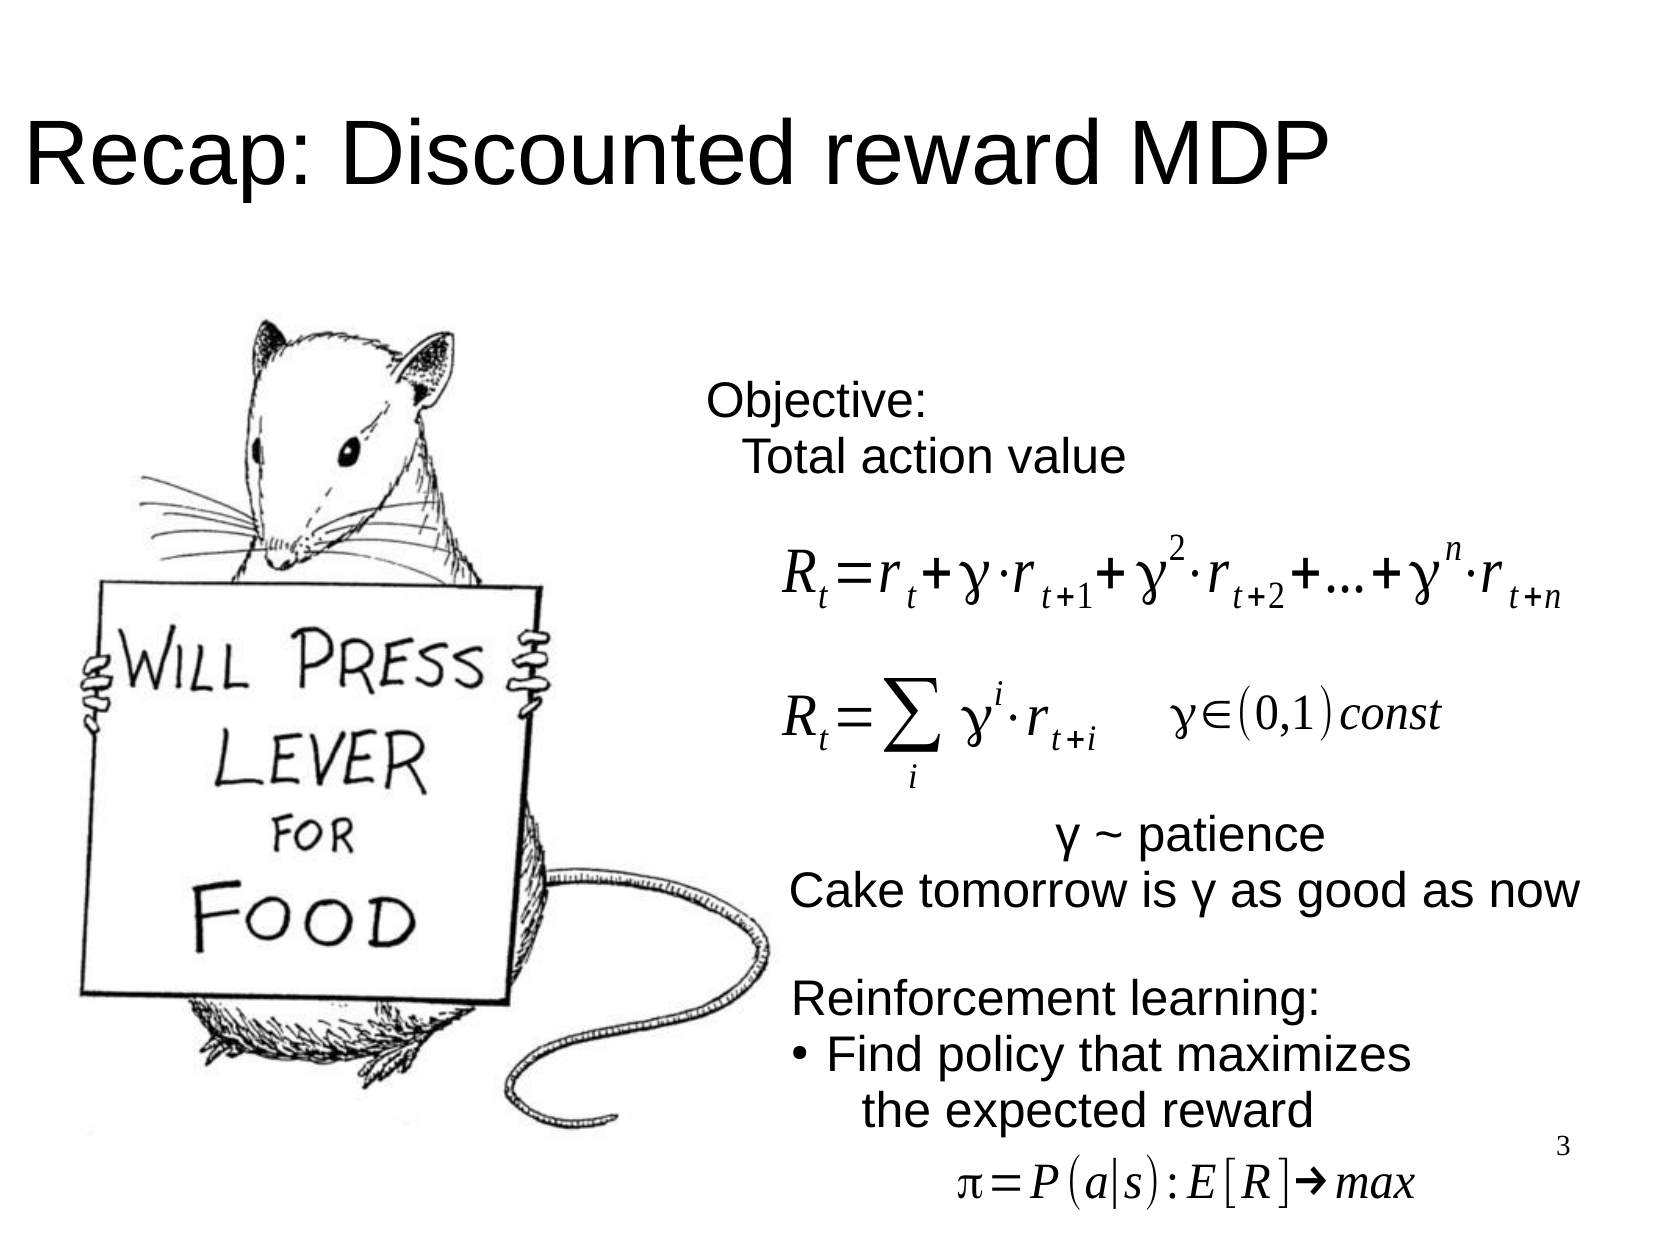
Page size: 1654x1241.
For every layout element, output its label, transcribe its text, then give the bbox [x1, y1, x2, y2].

text_box Reinforcement learning: Find policy that maximizes the expected reward [755, 969, 1654, 1139]
chart [945, 1151, 1430, 1213]
text_box Objective: Total action value [670, 371, 1654, 541]
text_box γ ~ patience Cake tomorrow is γ as good as now [753, 805, 1594, 919]
chart [765, 523, 1576, 616]
chart [765, 671, 1111, 796]
chart [1155, 681, 1456, 743]
title Recap: Discounted reward MDP [23, 49, 1512, 257]
picture [0, 250, 791, 1241]
